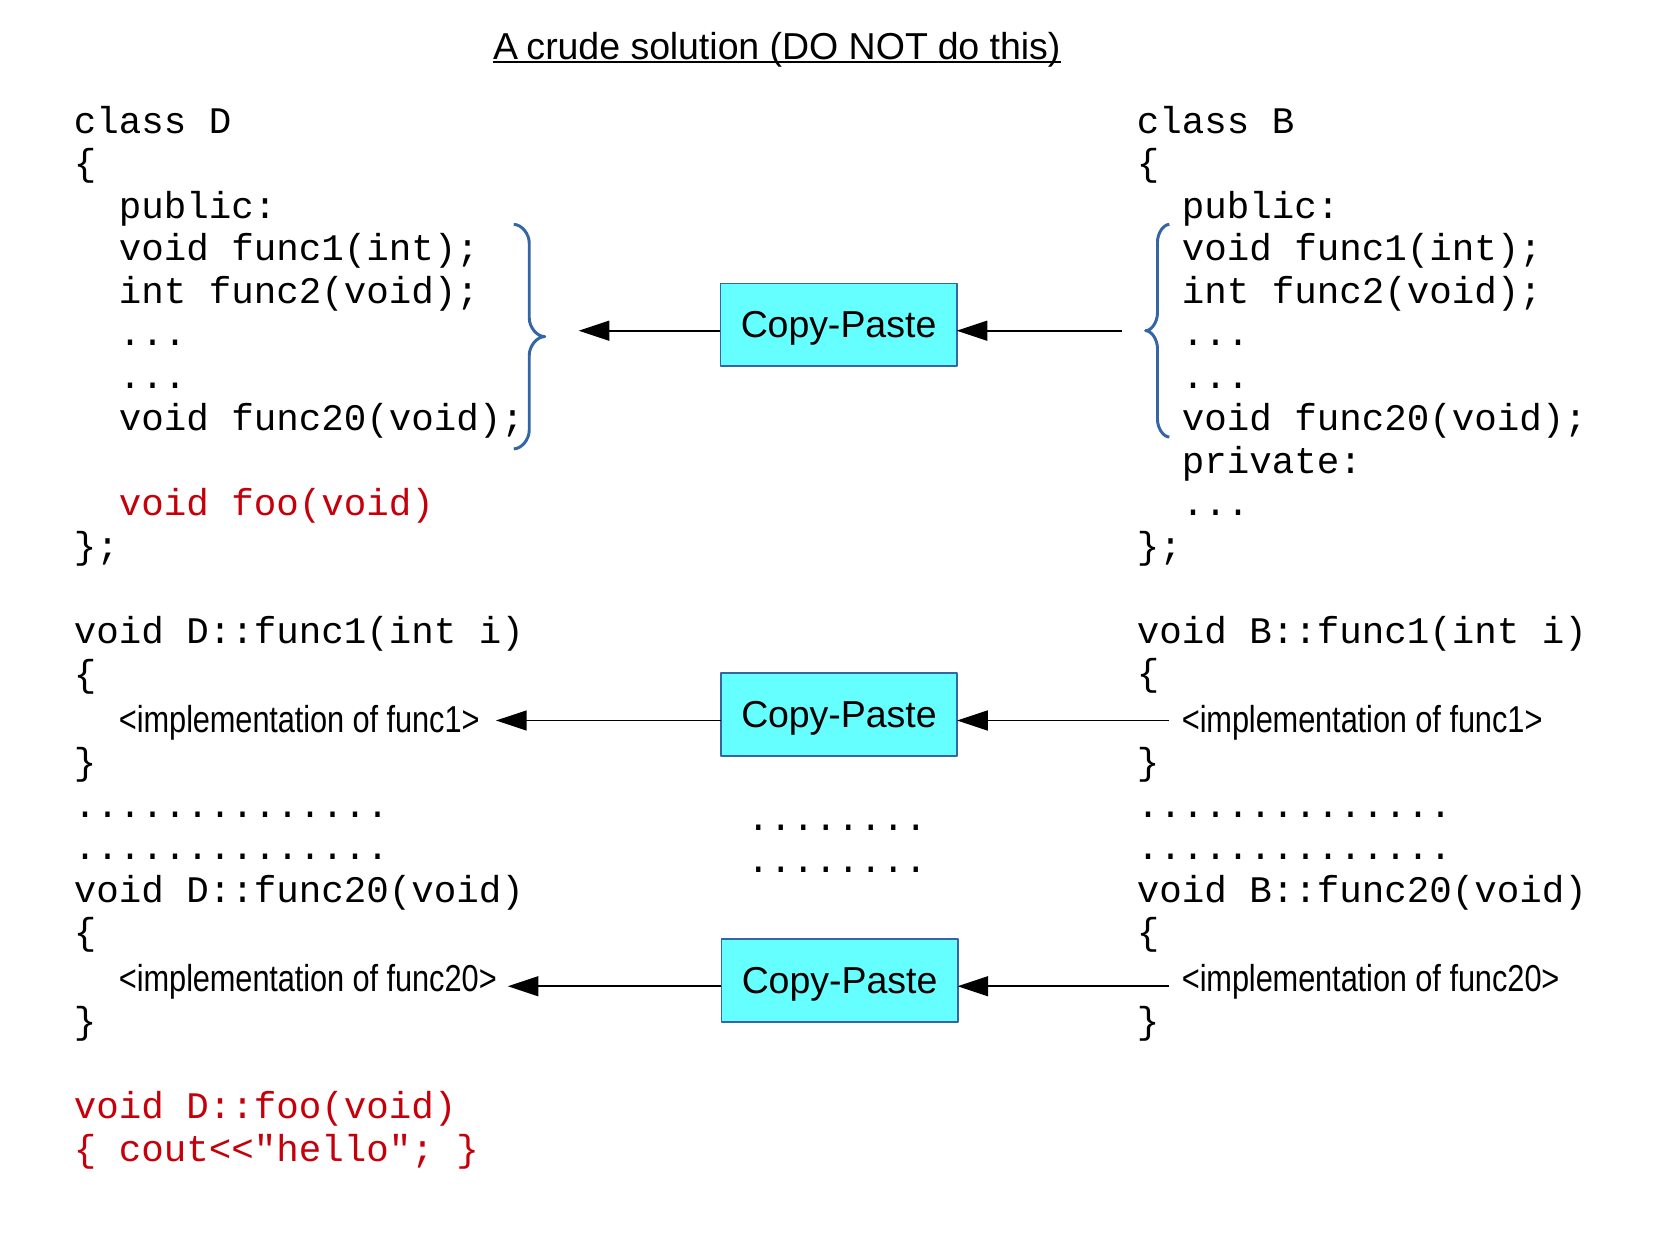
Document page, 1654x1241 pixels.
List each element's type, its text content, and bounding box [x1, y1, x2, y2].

text_box class D { public: void func1(int); int func2(void); ... ... void func20(void); void foo(void) }; void D::func1(int i) { <implementation of func1> } .............. .............. void D::func20(void) { <implementation of func20> } void D::foo(void) { cout<<"hello"; } [59, 94, 562, 1187]
text_box Copy-Paste [720, 673, 958, 756]
text_box A crude solution (DO NOT do this) [478, 17, 1076, 75]
text_box class B { public: void func1(int); int func2(void); ... ... void func20(void); private: ... }; void B::func1(int i) { <implementation of func1> } .............. .............. void B::func20(void) { <implementation of func20> } [1122, 94, 1602, 1059]
text_box Copy-Paste [720, 283, 957, 367]
text_box Copy-Paste [721, 938, 958, 1022]
text_box ........ ........ [732, 791, 942, 892]
